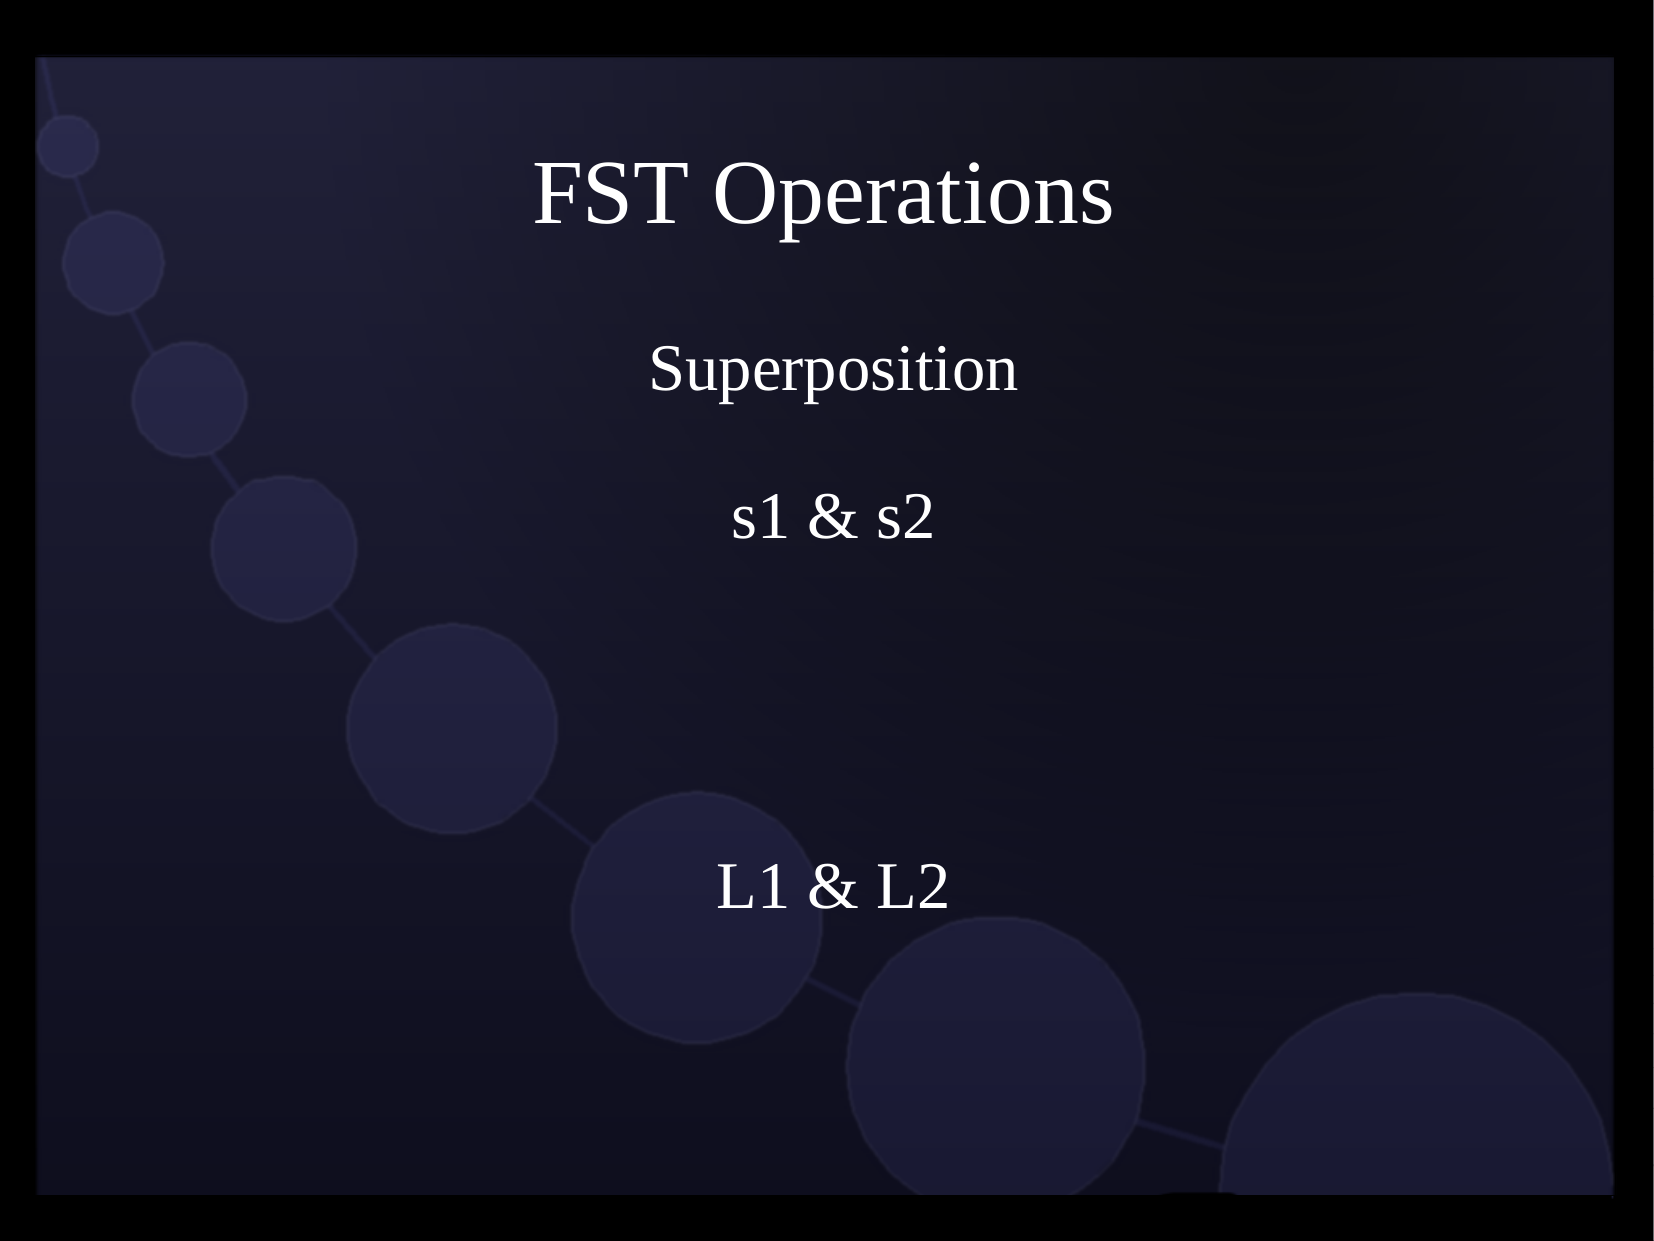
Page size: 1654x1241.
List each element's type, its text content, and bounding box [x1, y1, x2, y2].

subtitle Superposition s1 & s2 L1 & L2 [110, 230, 1523, 1241]
title FST Operations [118, 88, 1531, 296]
picture [0, 0, 1654, 1241]
picture [34, 57, 1615, 1195]
